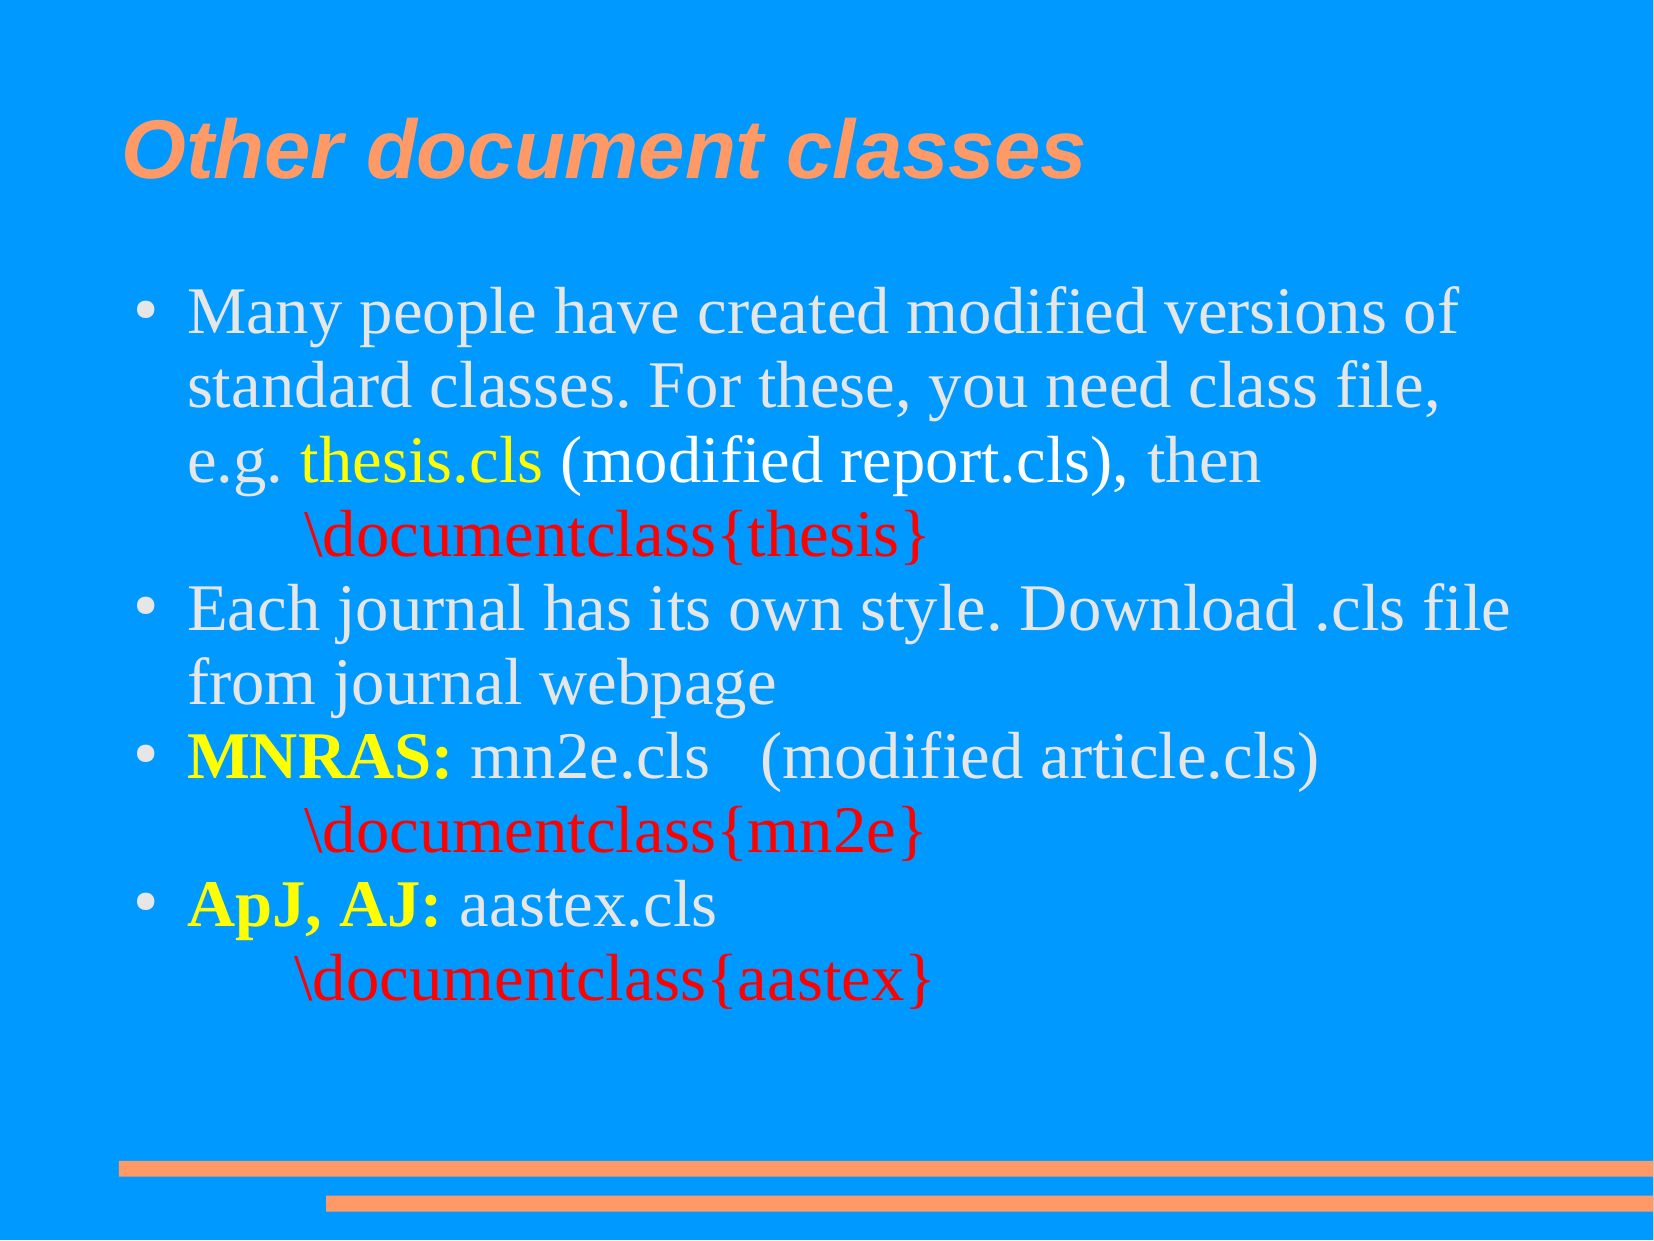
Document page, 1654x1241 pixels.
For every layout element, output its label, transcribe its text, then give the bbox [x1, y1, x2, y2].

title Other document classes [121, 46, 1534, 254]
list Many people have created modified versions of standard classes. For these, you need class file, e.g. thesis.cls (modified report.cls), then \documentclass{thesis} Each journal has its own style. Download .cls file from journal webpage MNRAS: mn2e.cls (modified article.cls) \documentclass{mn2e} ApJ, AJ: aastex.cls \documentclass{aastex} [116, 274, 1556, 1096]
